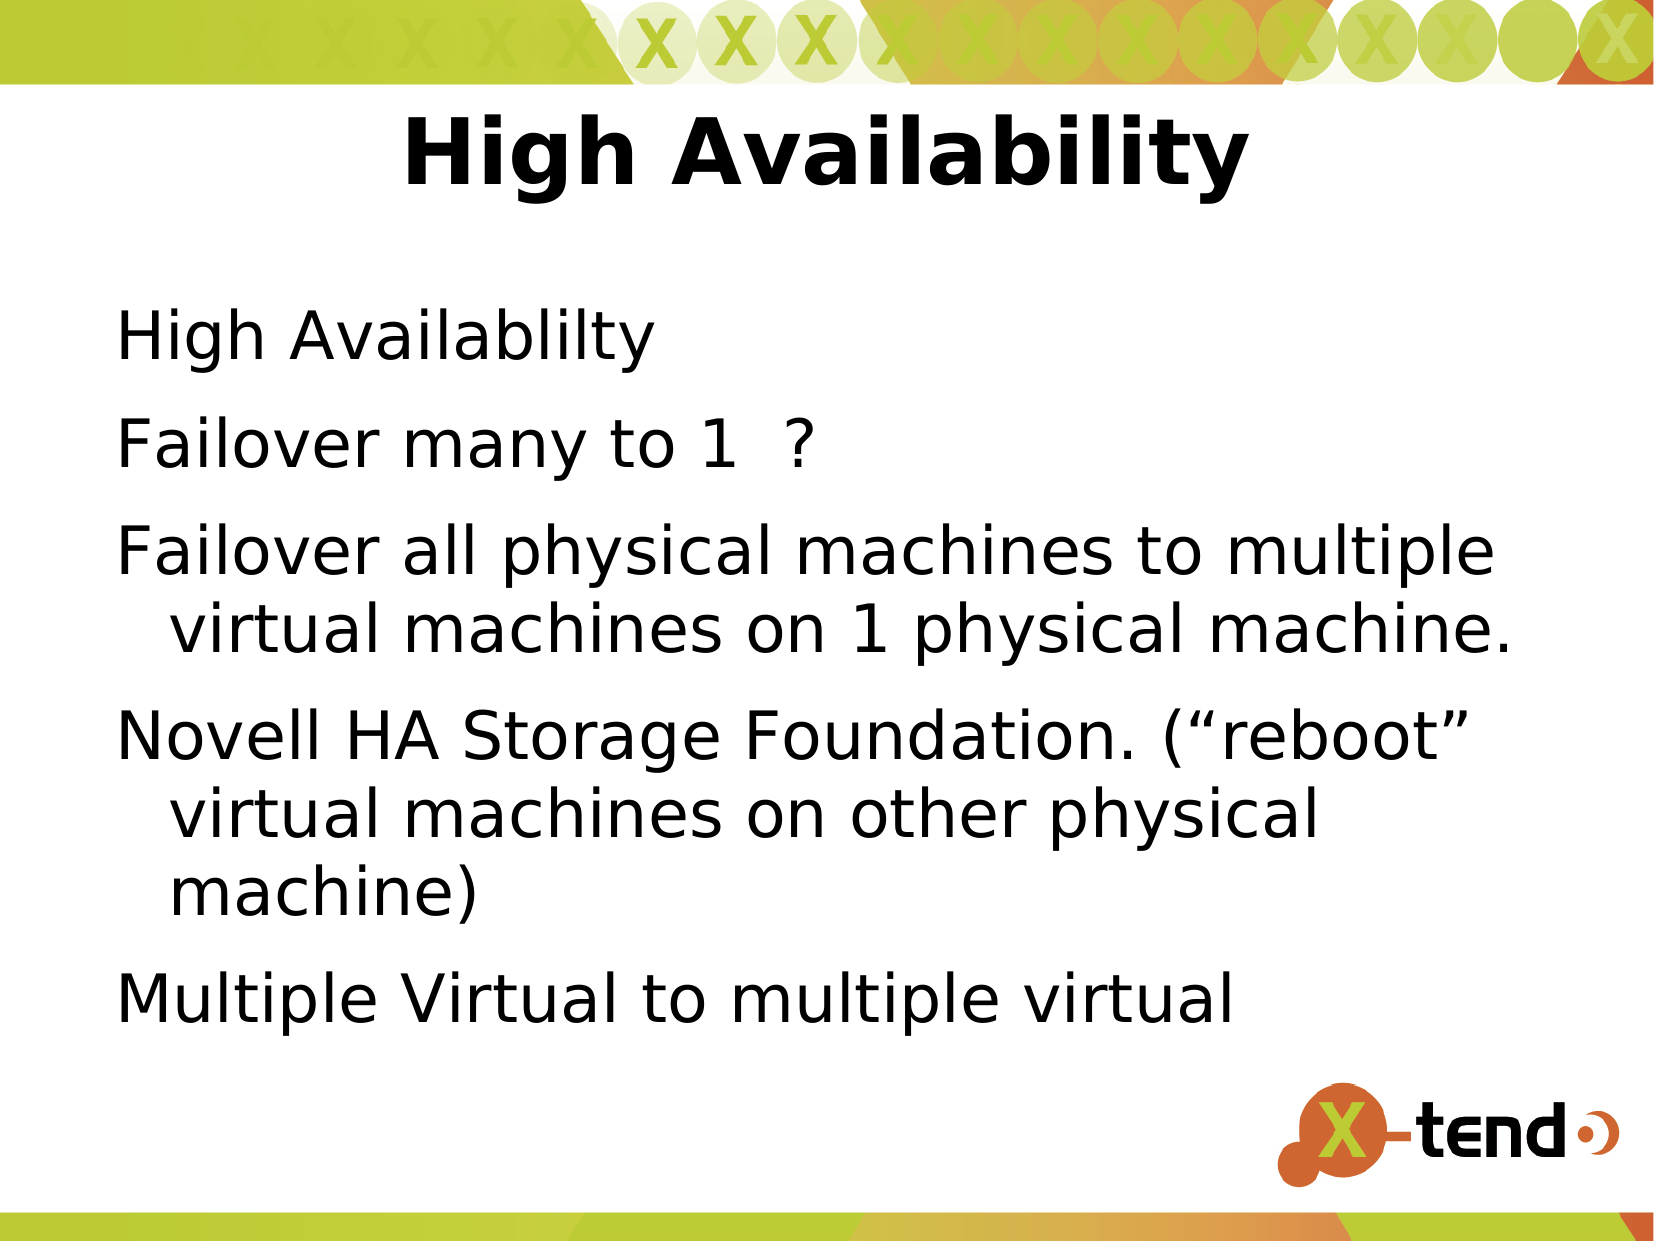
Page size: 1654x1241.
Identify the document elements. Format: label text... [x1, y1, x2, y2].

picture [0, 0, 1654, 1241]
title High Availability [82, 49, 1571, 257]
list High Availablilty Failover many to 1 ? Failover all physical machines to multiple virtual machines on 1 physical machine. Novell HA Storage Foundation. (“reboot” virtual machines on other physical machine) Multiple Virtual to multiple virtual [82, 290, 1571, 1154]
